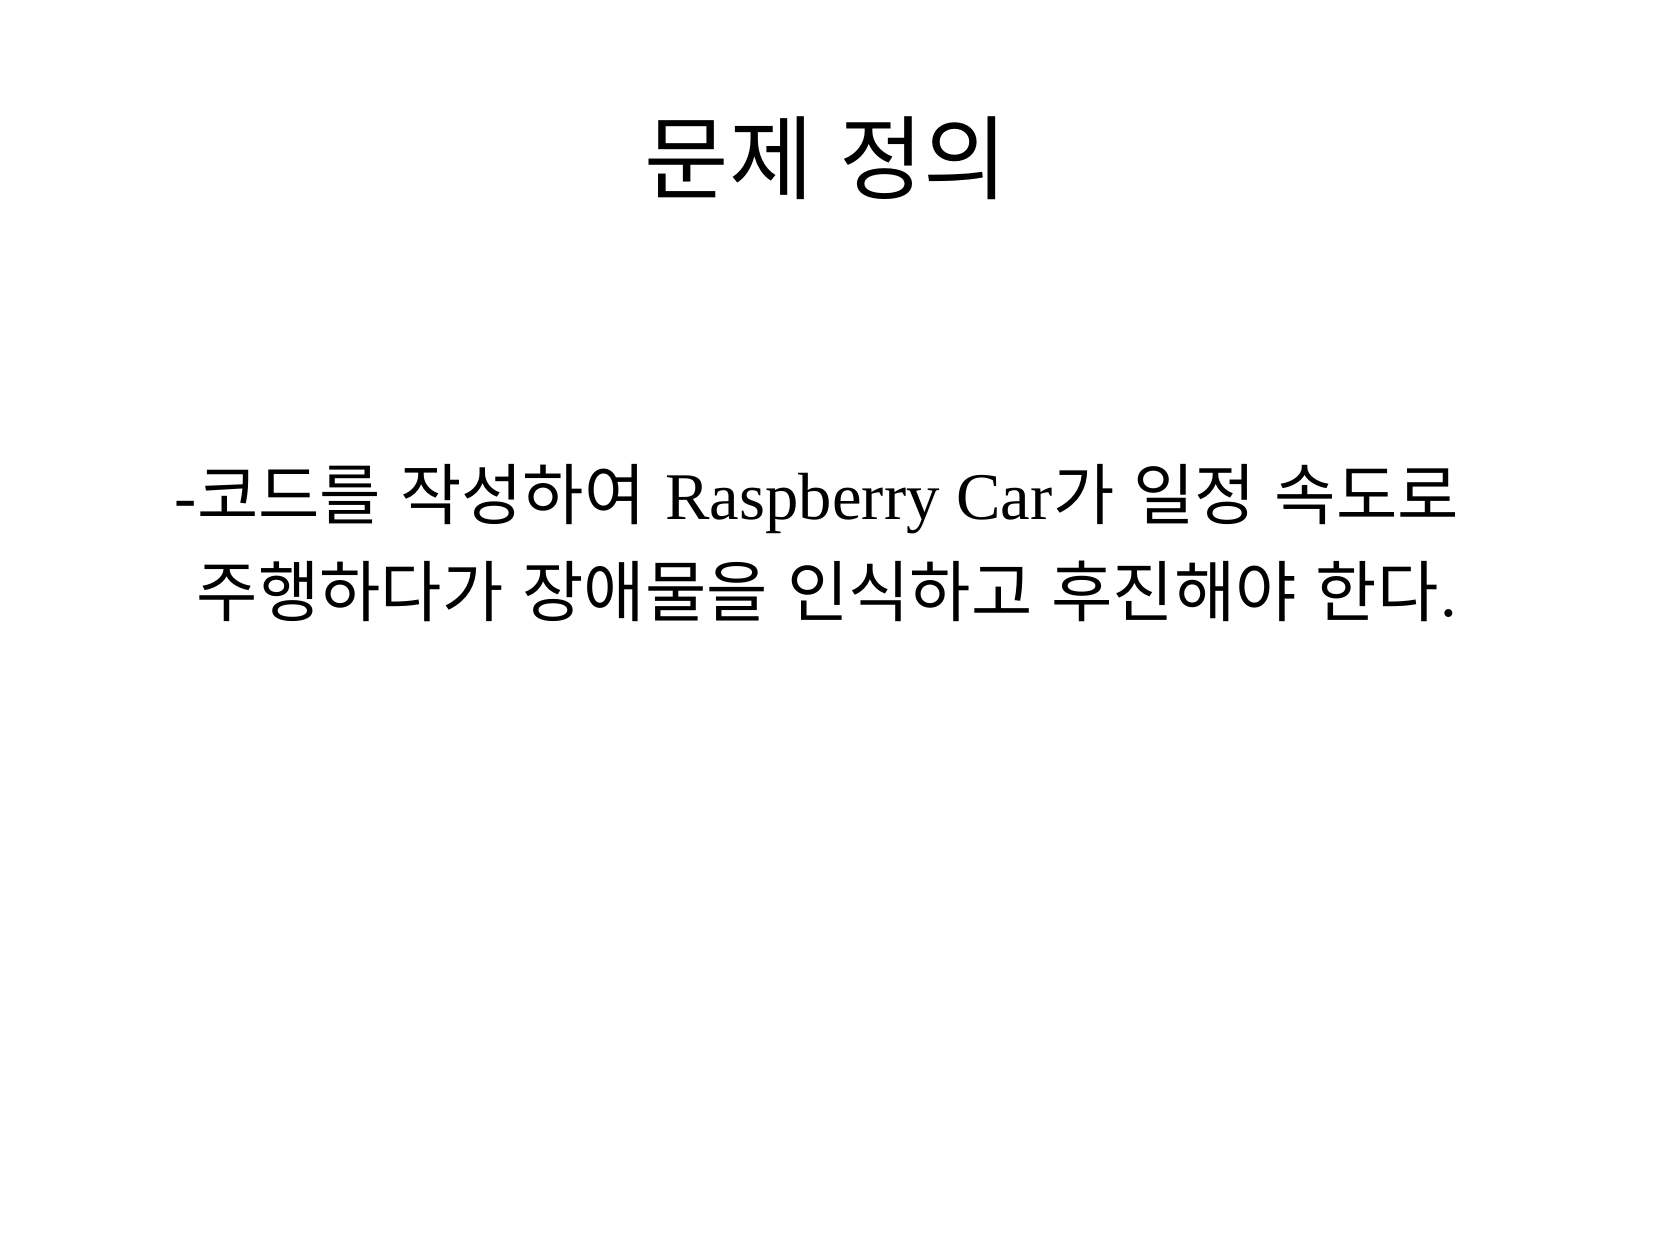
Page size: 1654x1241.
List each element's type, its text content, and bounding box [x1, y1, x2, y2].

title 문제 정의 [82, 49, 1571, 257]
subtitle -코드를 작성하여 Raspberry Car가 일정 속도로 주행하다가 장애물을 인식하고 후진해야 한다. [82, 290, 1571, 1010]
